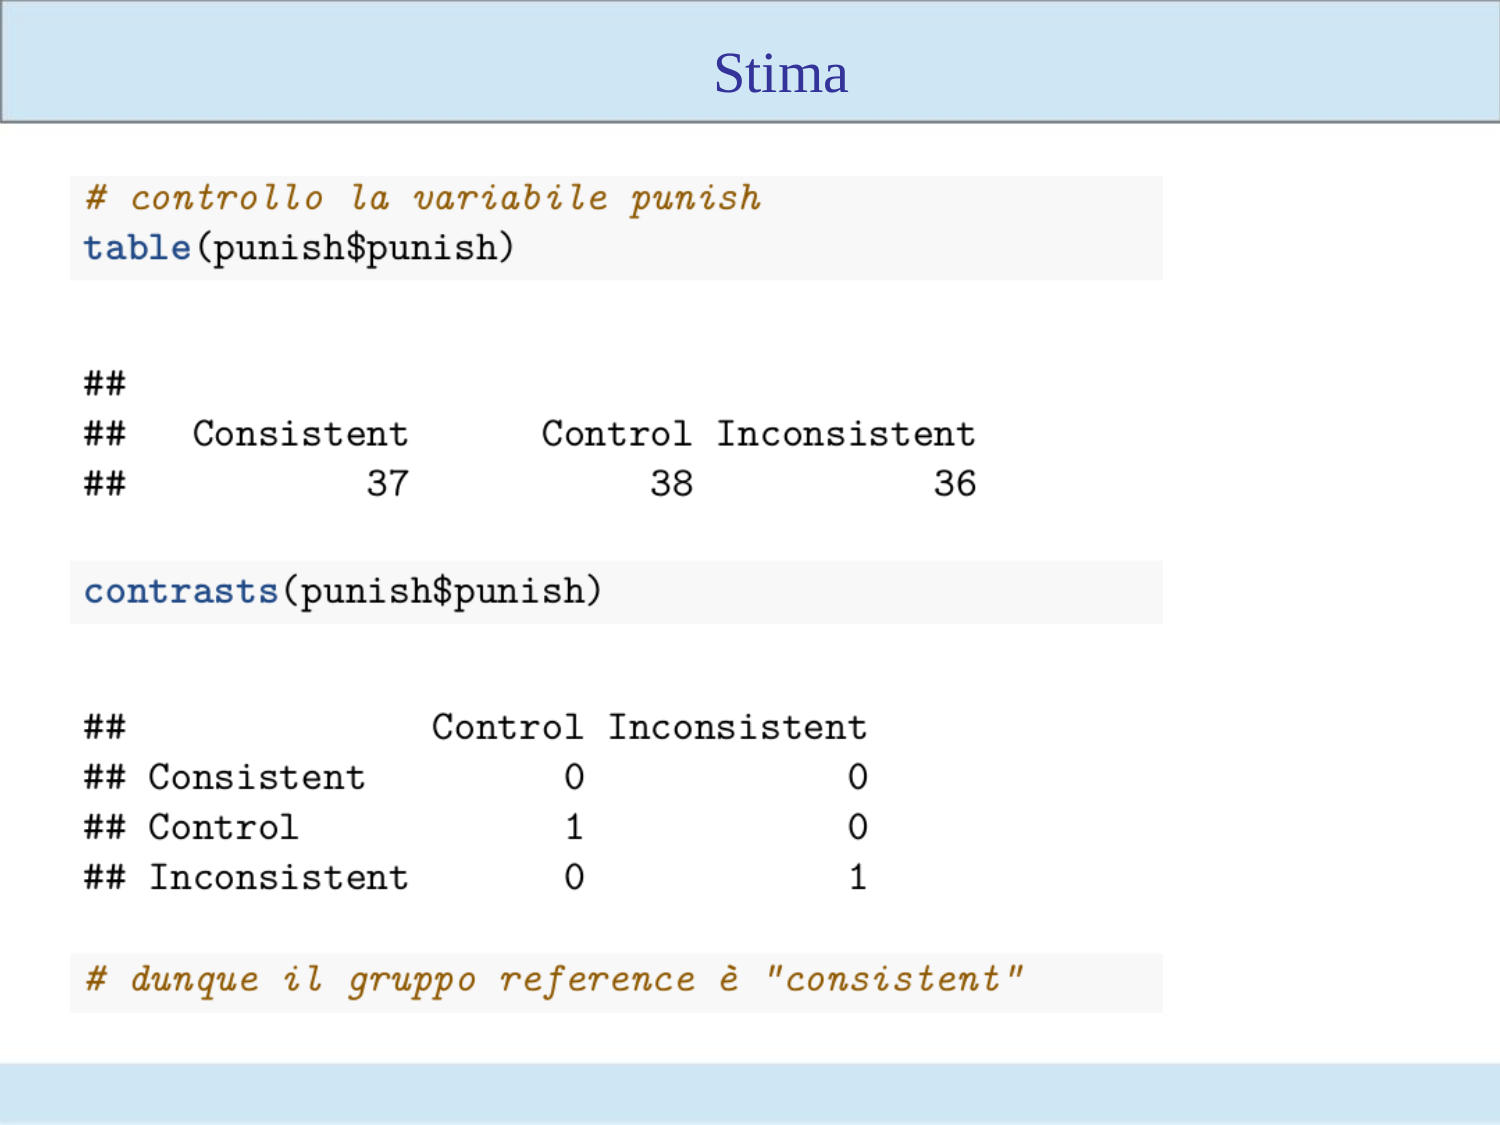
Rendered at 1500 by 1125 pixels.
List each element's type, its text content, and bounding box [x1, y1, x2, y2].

picture [0, 0, 1500, 1125]
title Stima [249, 21, 1313, 117]
